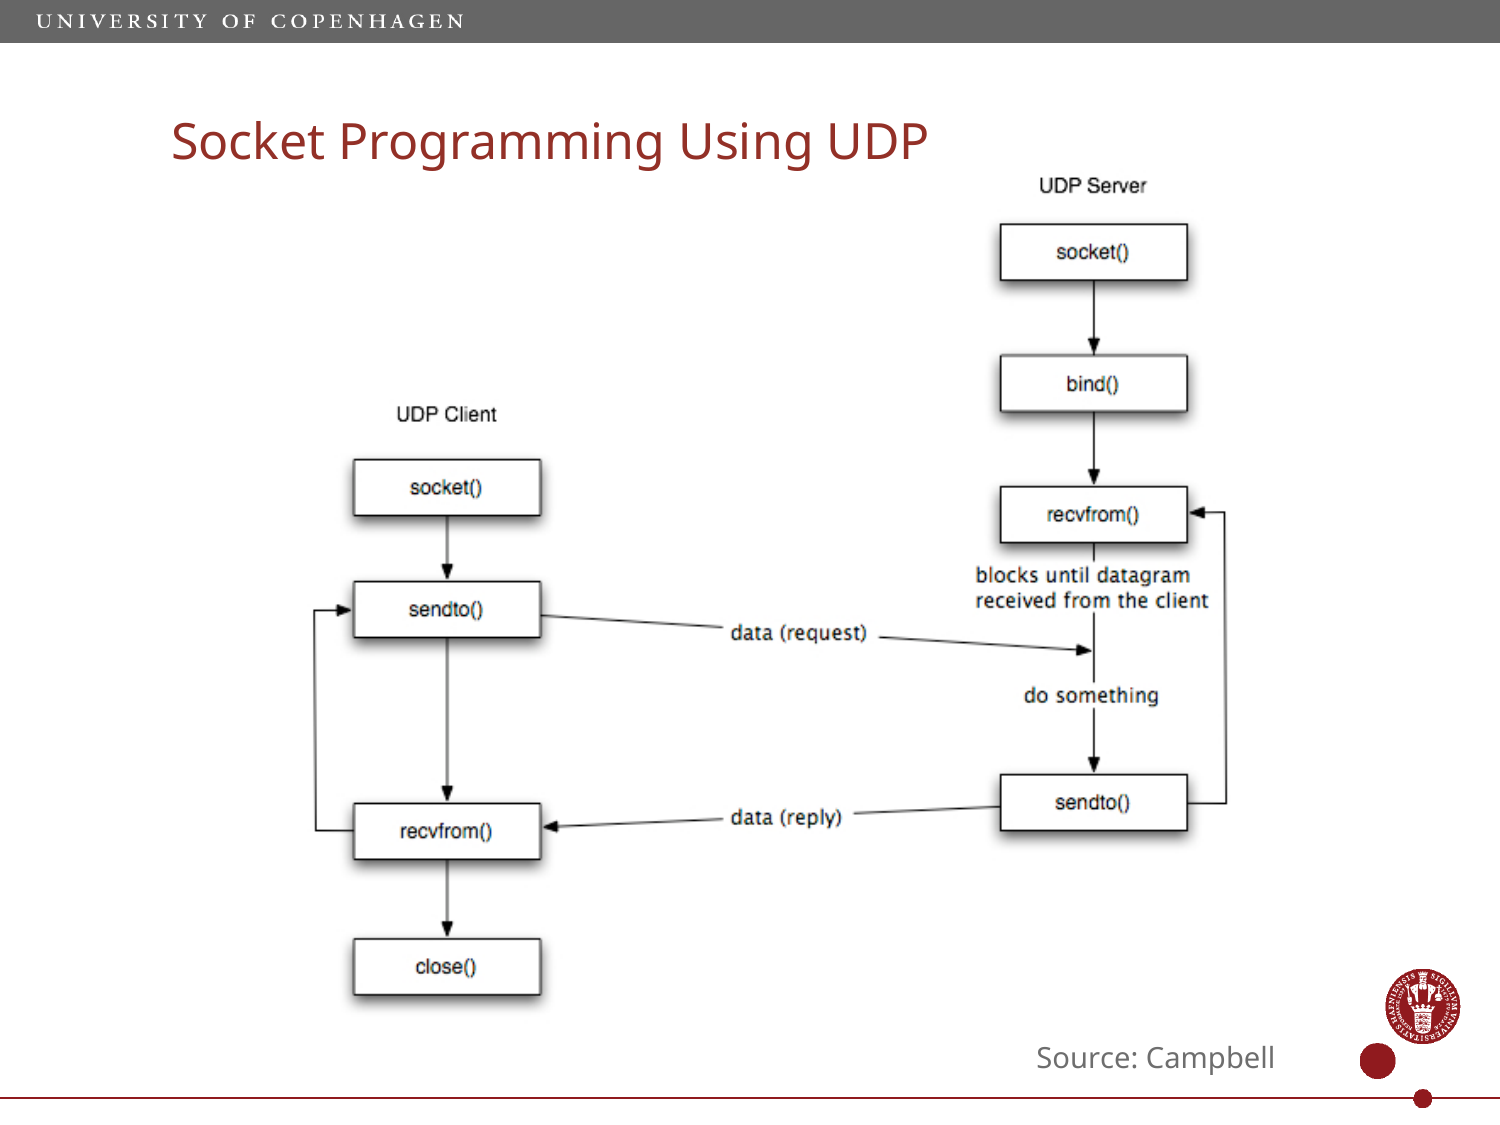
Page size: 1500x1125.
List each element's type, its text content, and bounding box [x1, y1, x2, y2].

title Socket Programming Using UDP [171, 75, 1329, 171]
text_box Source: Campbell [1021, 1031, 1341, 1083]
picture [0, 171, 1500, 1122]
